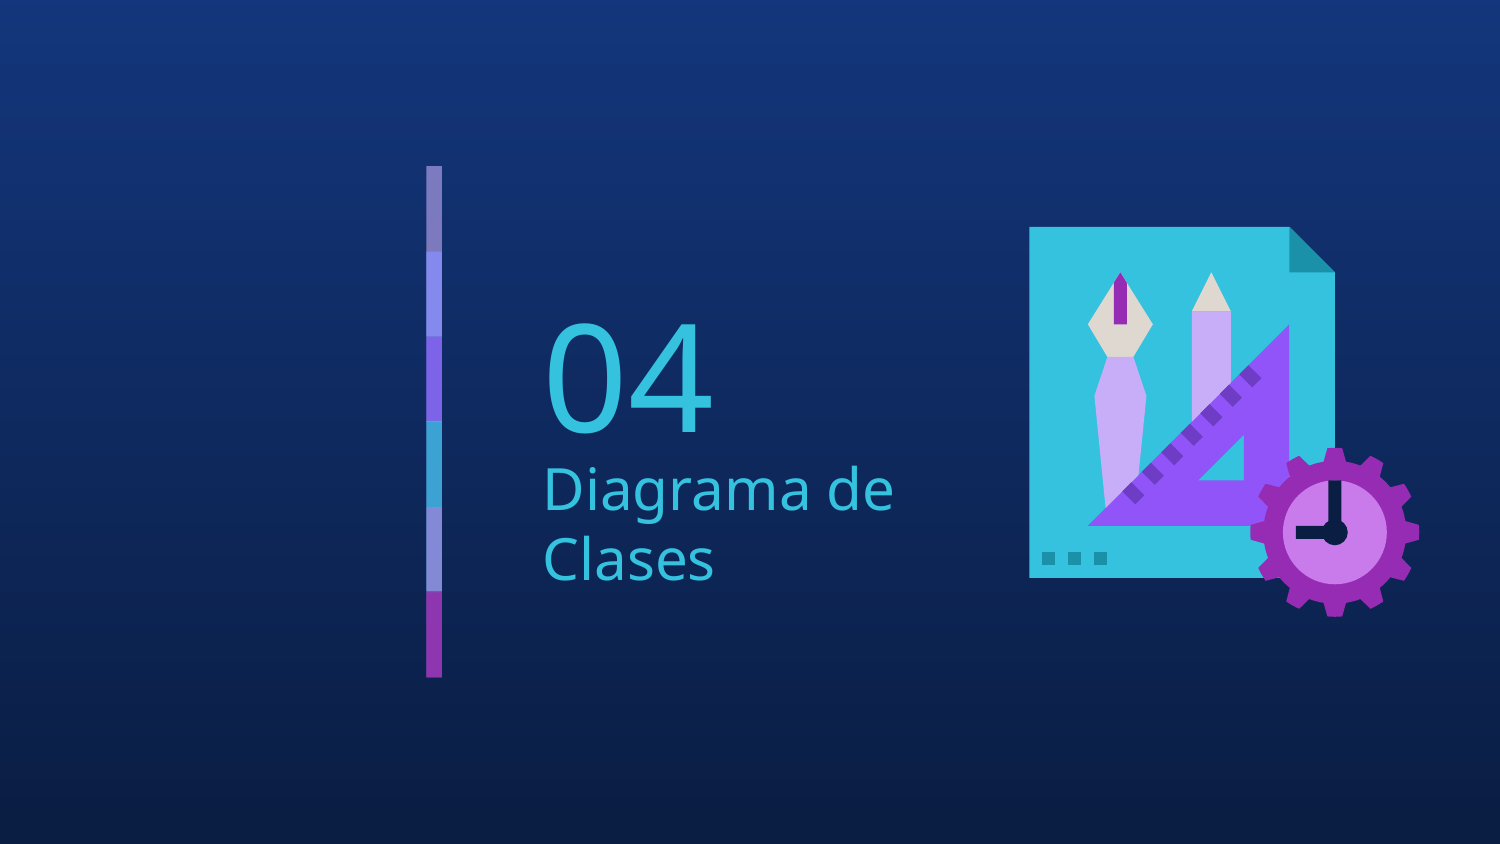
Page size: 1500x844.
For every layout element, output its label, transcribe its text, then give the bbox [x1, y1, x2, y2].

text_box [1029, 226, 1420, 617]
title Diagrama de Clases [527, 472, 958, 573]
title 04 [527, 271, 790, 472]
